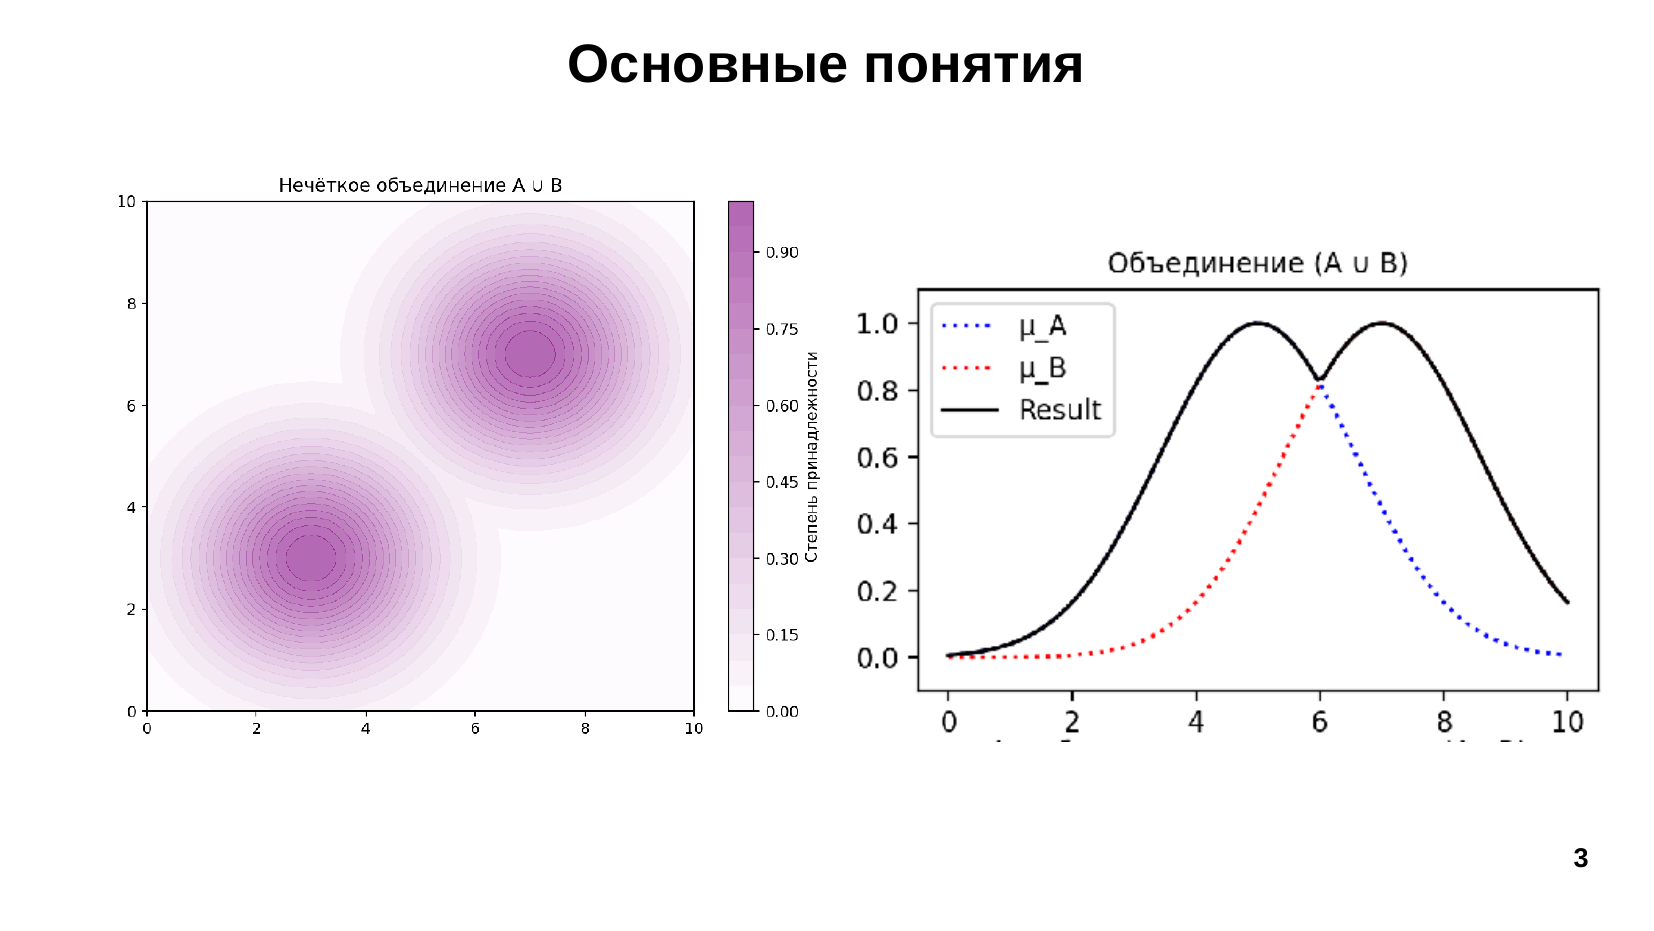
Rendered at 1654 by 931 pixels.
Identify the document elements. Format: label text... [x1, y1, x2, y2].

picture [82, 172, 1609, 762]
text_box 3 [1558, 835, 1613, 881]
title Основные понятия [82, 0, 1571, 246]
